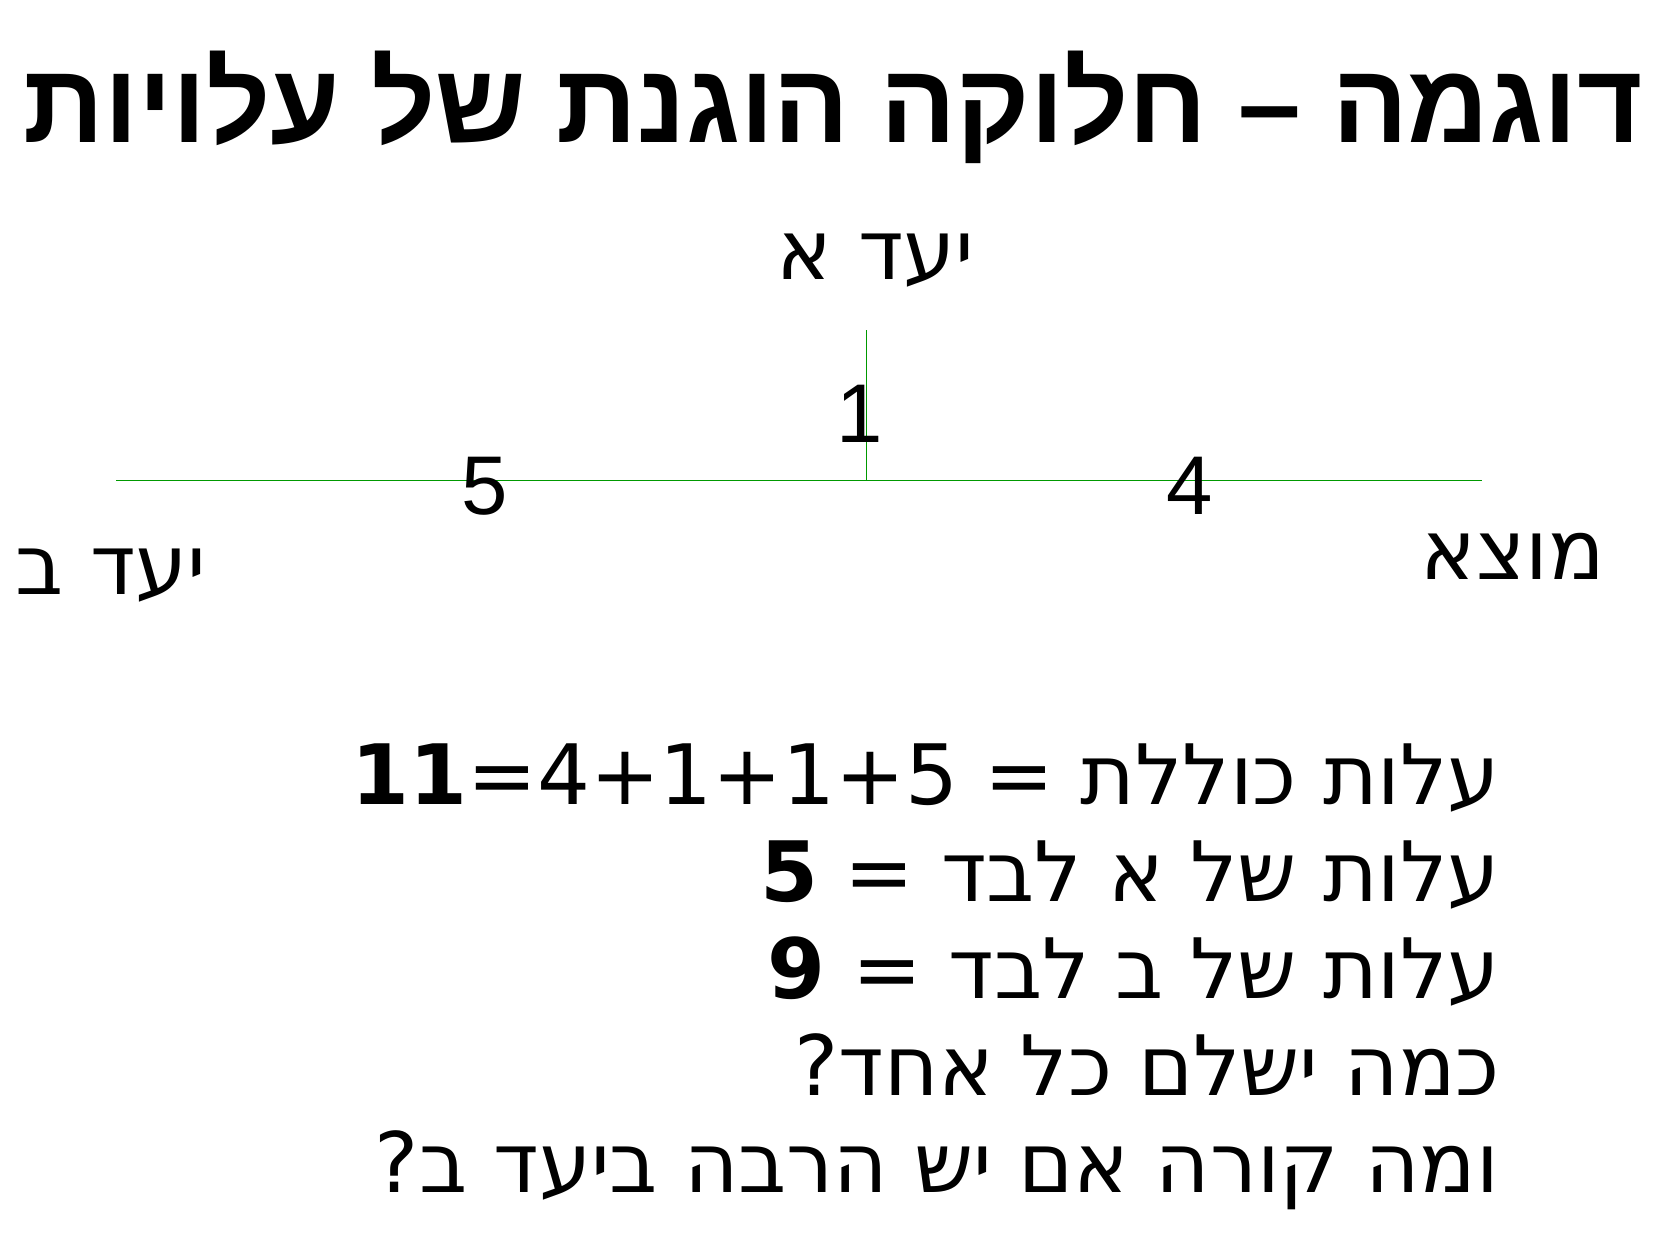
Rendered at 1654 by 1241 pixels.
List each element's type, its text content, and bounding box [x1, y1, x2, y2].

text_box 5 [446, 432, 523, 541]
text_box 4 [1151, 432, 1228, 541]
text_box מוצא [1405, 495, 1621, 607]
title דוגמה – חלוקה הוגנת של עלויות [15, 0, 1654, 215]
text_box יעד ב [1, 510, 222, 622]
text_box יעד א [761, 195, 990, 307]
text_box עלות כוללת = 4+1+1+5=11 עלות של א לבד = 5 עלות של ב לבד = 9 כמה ישלם כל אחד? ומה קורה אם יש הרבה ביעד ב? [120, 720, 1516, 1220]
text_box 1 [821, 360, 898, 468]
